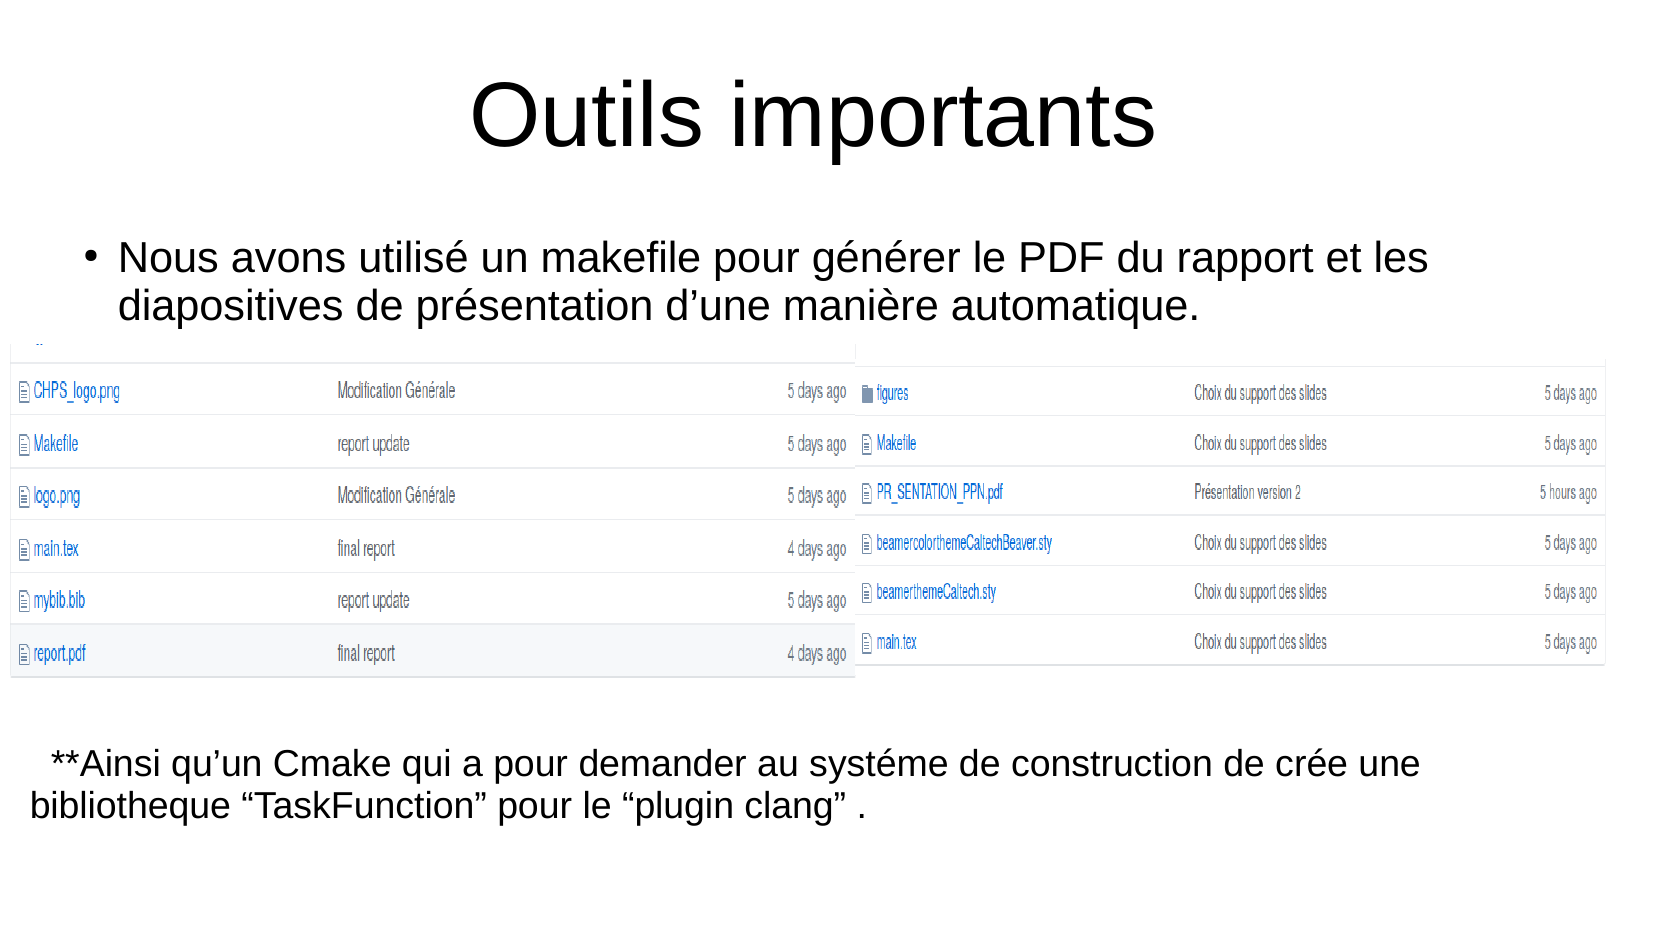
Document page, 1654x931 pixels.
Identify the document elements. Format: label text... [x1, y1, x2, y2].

title Outils importants [82, 37, 1571, 193]
picture [4, 344, 1606, 706]
text_box **Ainsi qu’un Cmake qui a pour demander au systéme de construction de crée une bibliotheque “TaskFunction” pour le “plugin clang” . [15, 735, 1598, 834]
list Nous avons utilisé un makefile pour générer le PDF du rapport et les diapositives de présentation d’une manière automatique. [71, 165, 1561, 331]
